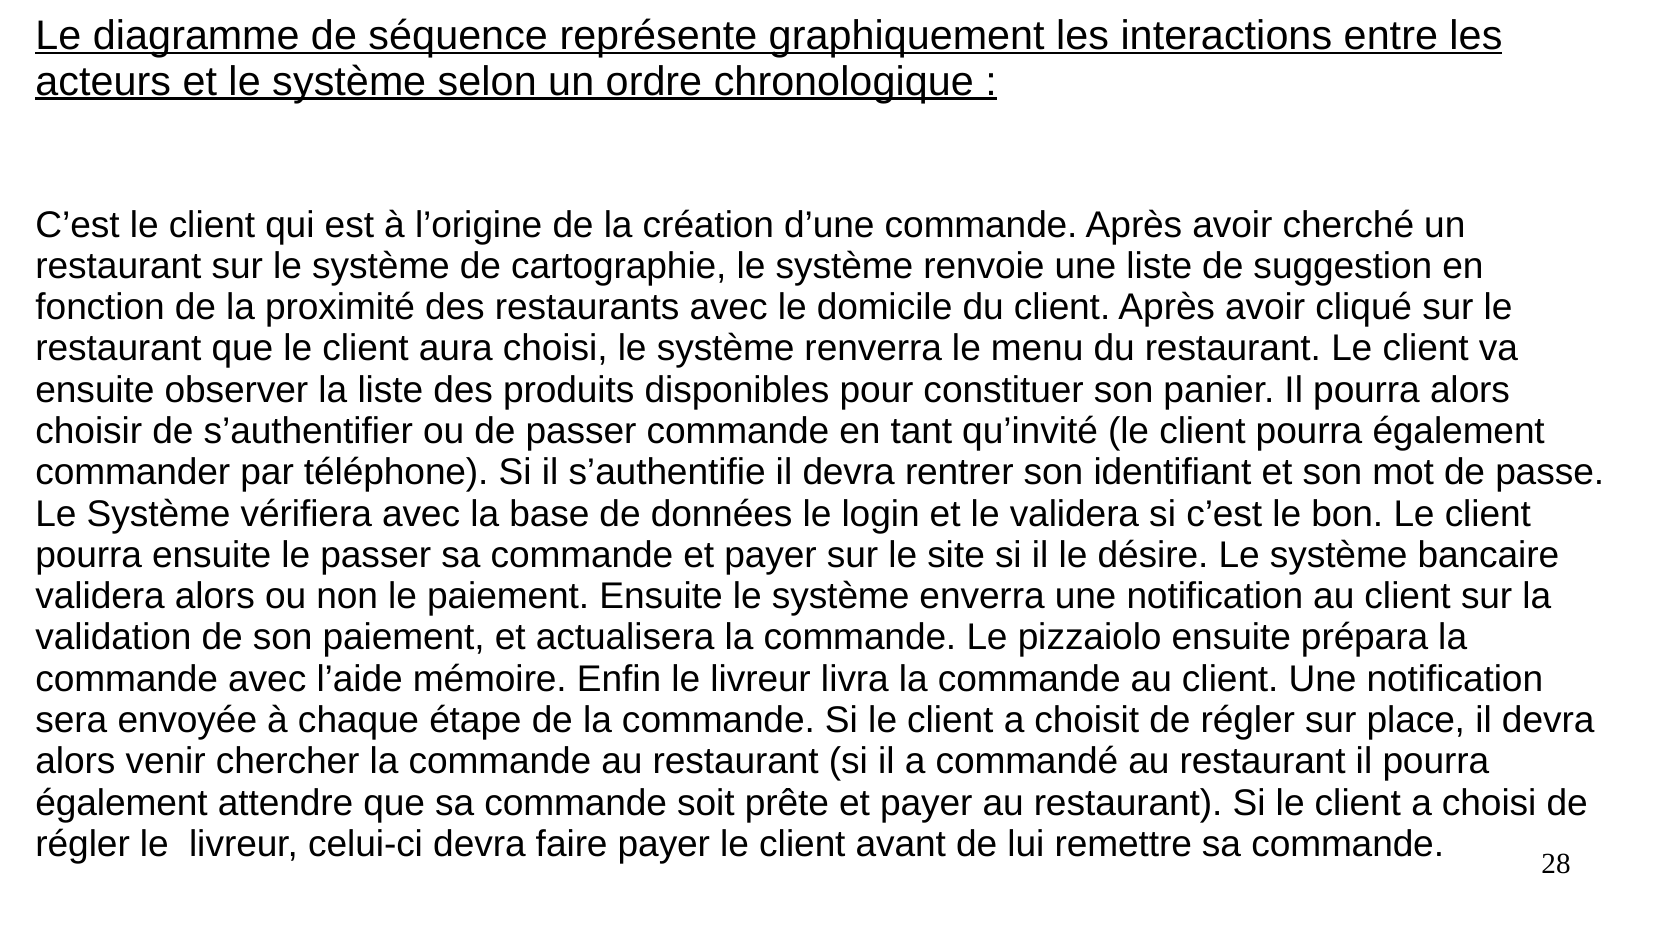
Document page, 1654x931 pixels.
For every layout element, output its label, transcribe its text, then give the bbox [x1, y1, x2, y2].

list Le diagramme de séquence représente graphiquement les interactions entre les acteurs et le système selon un ordre chronologique : C’est le client qui est à l’origine de la création d’une commande. Après avoir cherché un restaurant sur le système de cartographie, le système renvoie une liste de suggestion en fonction de la proximité des restaurants avec le domicile du client. Après avoir cliqué sur le restaurant que le client aura choisi, le système renverra le menu du restaurant. Le client va ensuite observer la liste des produits disponibles pour constituer son panier. Il pourra alors choisir de s’authentifier ou de passer commande en tant qu’invité (le client pourra également commander par téléphone). Si il s’authentifie il devra rentrer son identifiant et son mot de passe. Le Système vérifiera avec la base de données le login et le validera si c’est le bon. Le client pourra ensuite le passer sa commande et payer sur le site si il le désire. Le système bancaire validera alors ou non le paiement. Ensuite le système enverra une notification au client sur la validation de son paiement, et actualisera la commande. Le pizzaiolo ensuite prépara la commande avec l’aide mémoire. Enfin le livreur livra la commande au client. Une notification sera envoyée à chaque étape de la commande. Si le client a choisit de régler sur place, il devra alors venir chercher la commande au restaurant (si il a commandé au restaurant il pourra également attendre que sa commande soit prête et payer au restaurant). Si le client a choisi de régler le livreur, celui-ci devra faire payer le client avant de lui remettre sa commande. [35, 11, 1619, 910]
